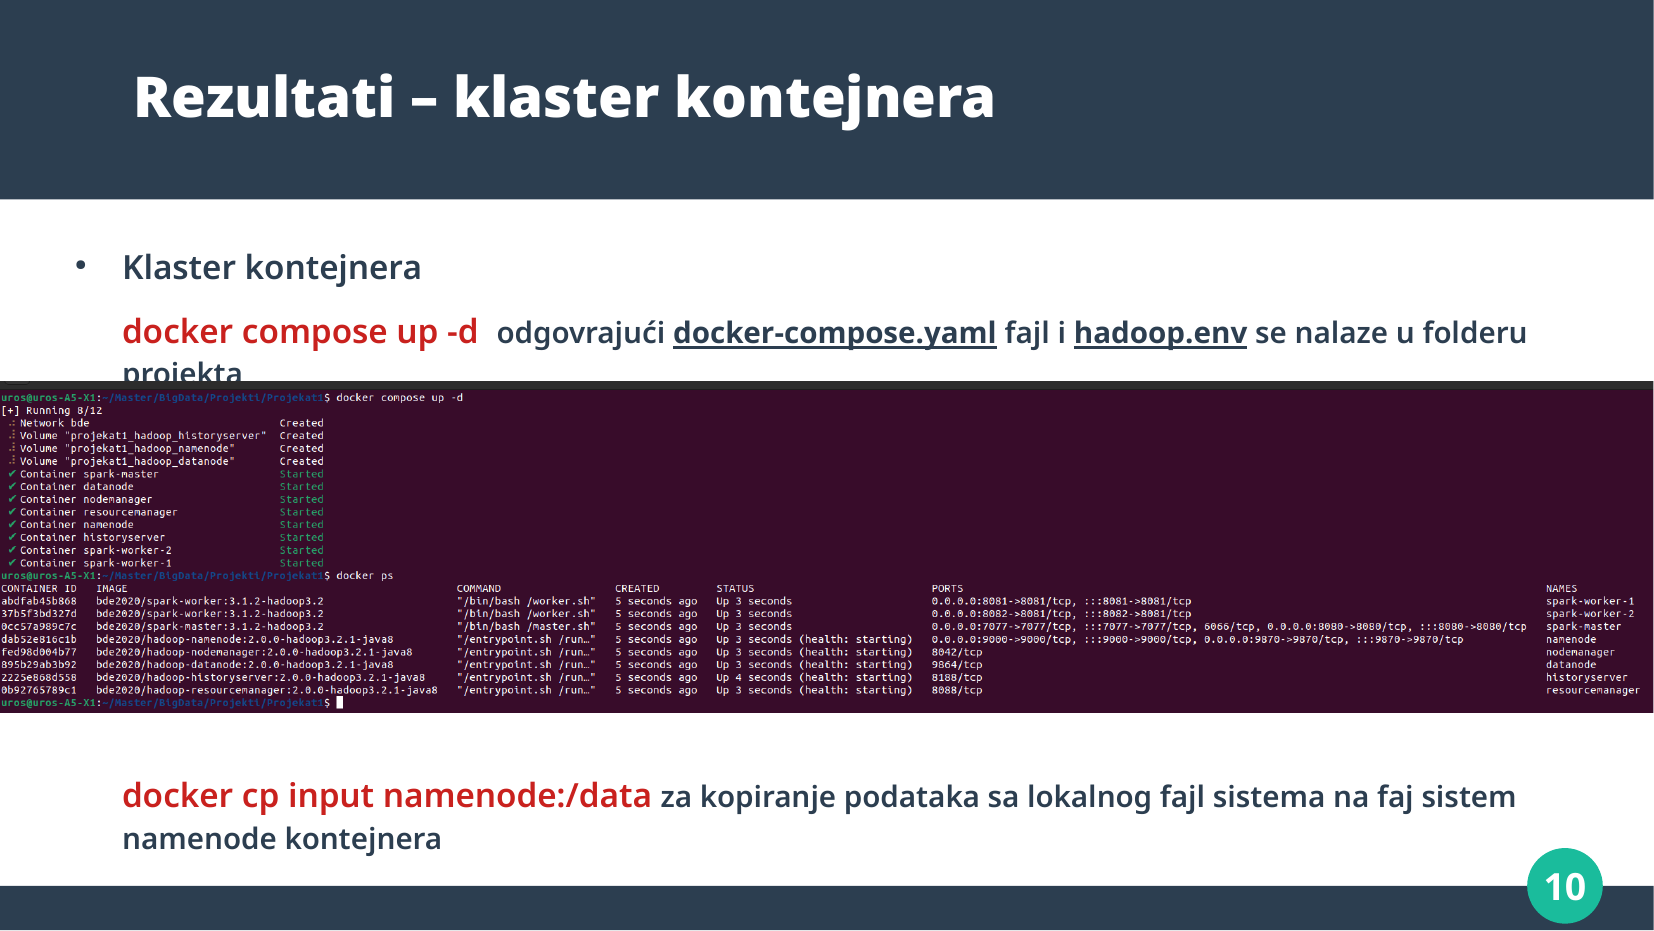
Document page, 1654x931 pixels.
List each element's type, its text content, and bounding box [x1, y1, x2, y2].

picture [0, 381, 1654, 713]
list Klaster kontejnera docker compose up -d odgovrajući docker-compose.yaml fajl i hadoop.env se nalaze u folderu projekta docker cp input namenode:/data za kopiranje podataka sa lokalnog fajl sistema na faj sistem namenode kontejnera [59, 713, 1595, 864]
list Klaster kontejnera docker compose up -d odgovrajući docker-compose.yaml fajl i hadoop.env se nalaze u folderu projekta docker cp input namenode:/data za kopiranje podataka sa lokalnog fajl sistema na faj sistem namenode kontejnera [59, 243, 1595, 381]
title Rezultati – klaster kontejnera [59, 37, 1595, 156]
